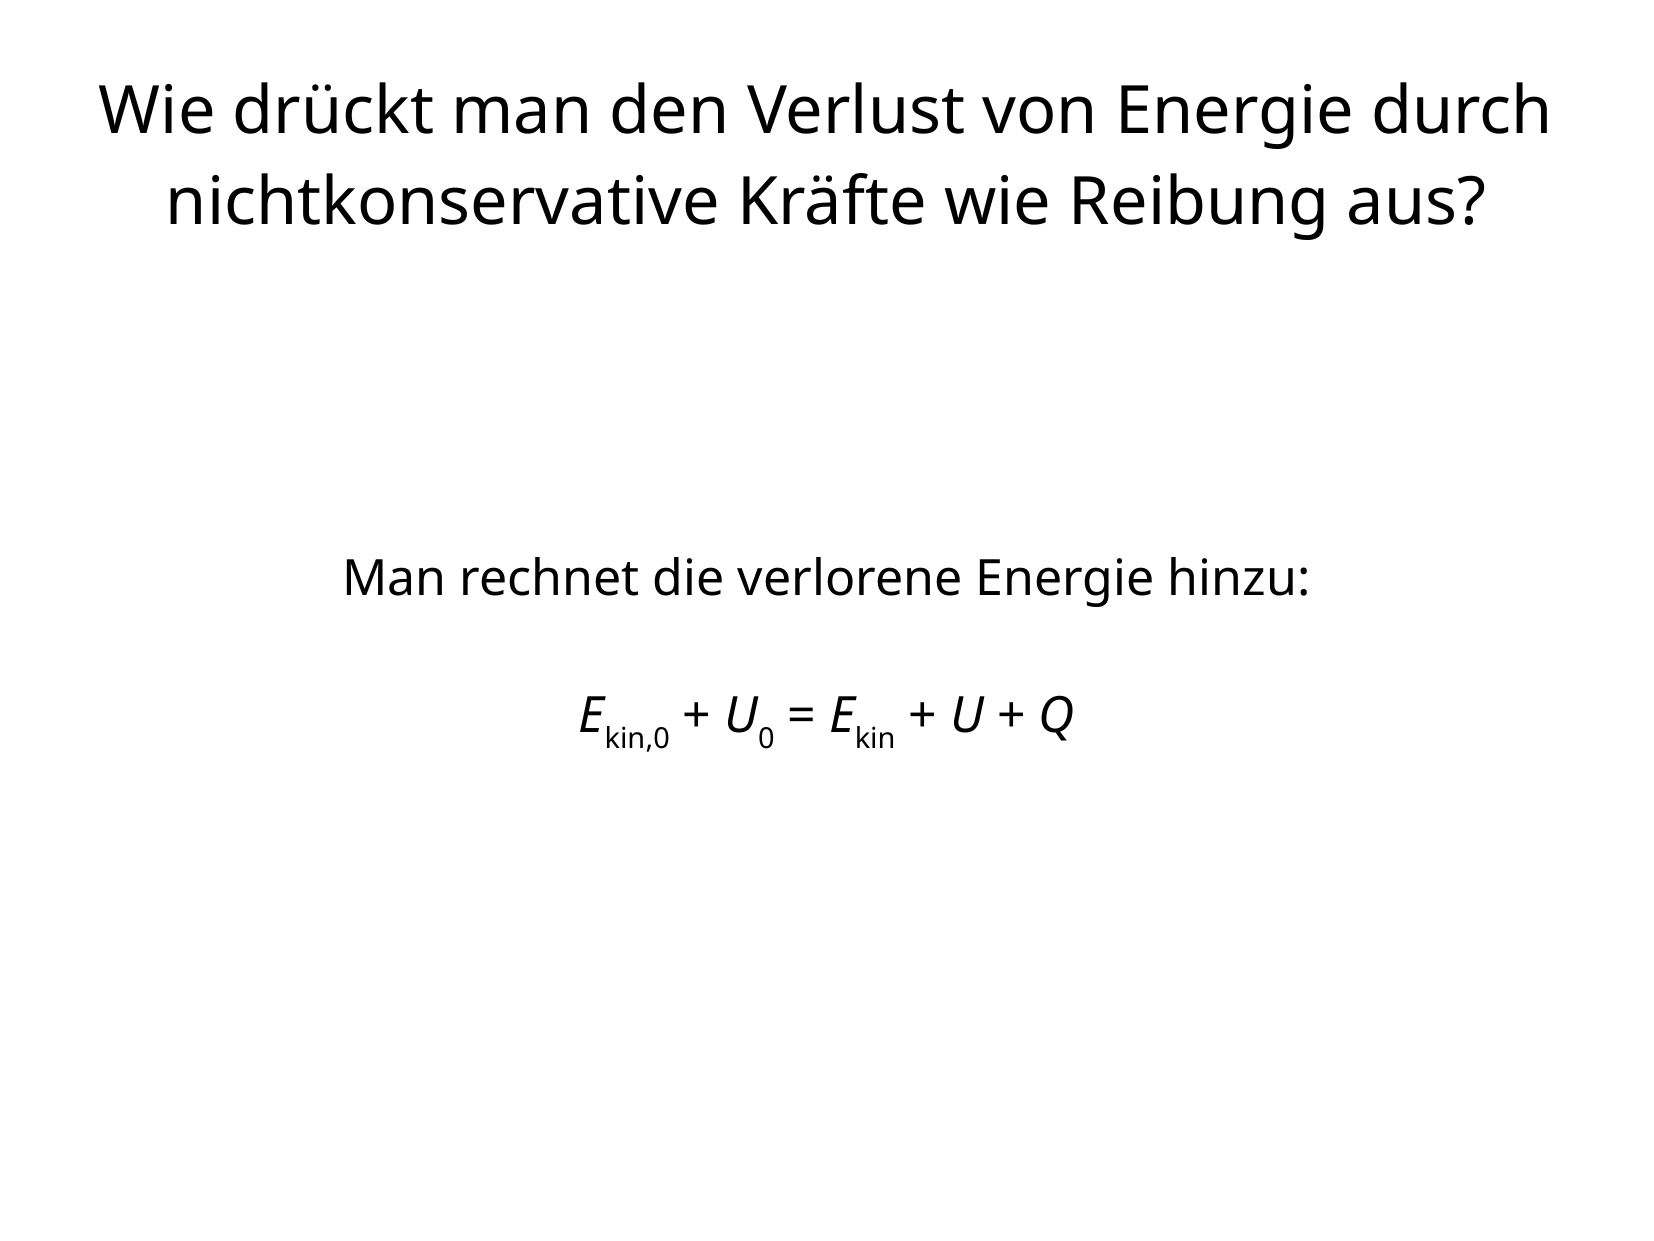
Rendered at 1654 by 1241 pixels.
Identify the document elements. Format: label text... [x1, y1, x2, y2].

title Wie drückt man den Verlust von Energie durch nichtkonservative Kräfte wie Reibung aus? [82, 49, 1571, 257]
subtitle Man rechnet die verlorene Energie hinzu: Ekin,0 + U0 = Ekin + U + Q [82, 290, 1571, 1010]
